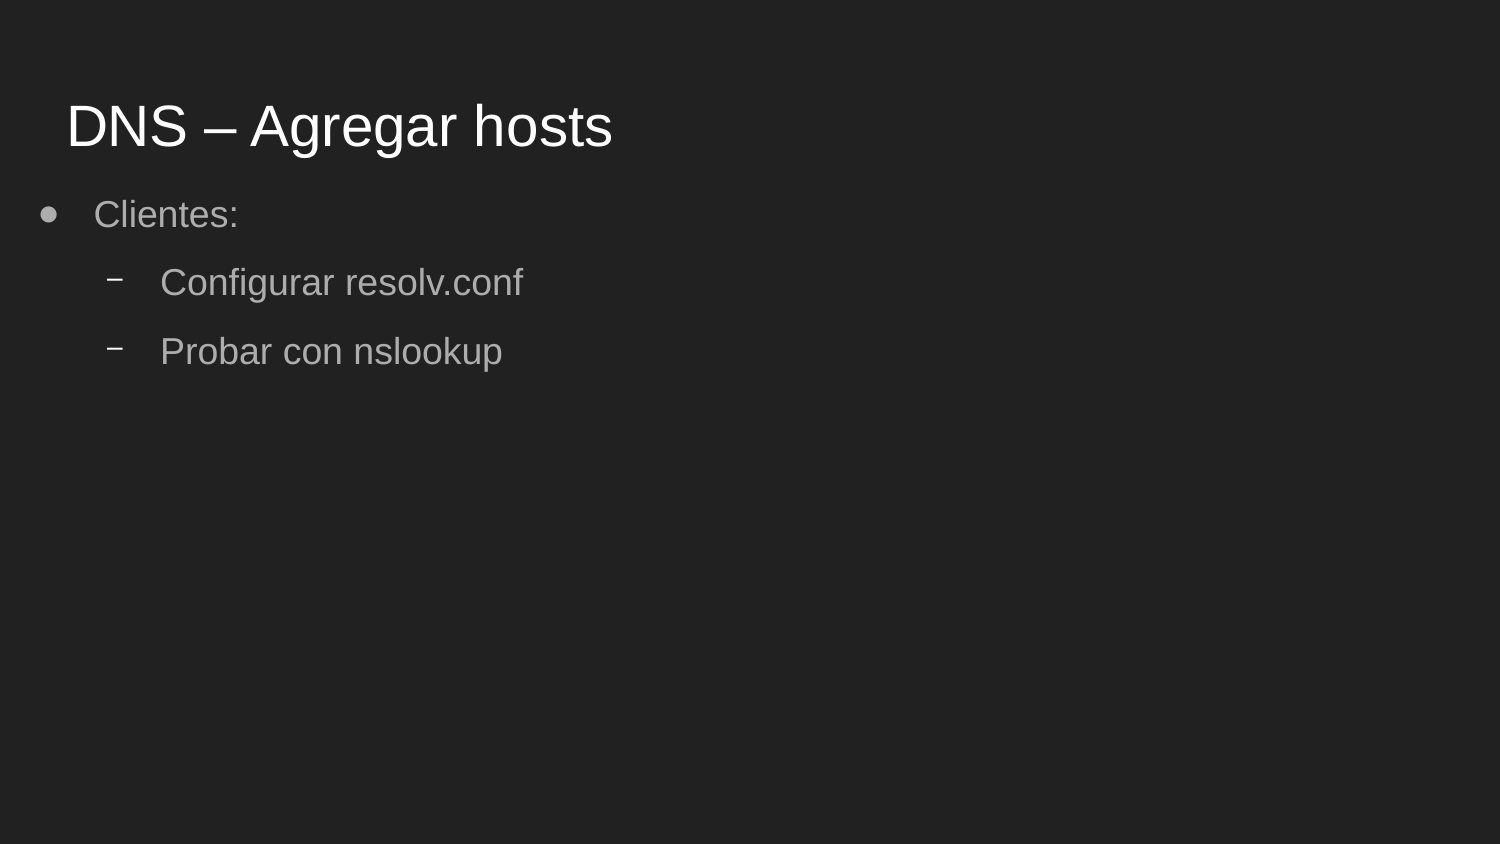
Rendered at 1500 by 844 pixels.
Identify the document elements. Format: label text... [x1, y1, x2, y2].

list Clientes: Configurar resolv.conf Probar con nslookup [3, 168, 1460, 729]
title DNS – Agregar hosts [51, 72, 1449, 167]
